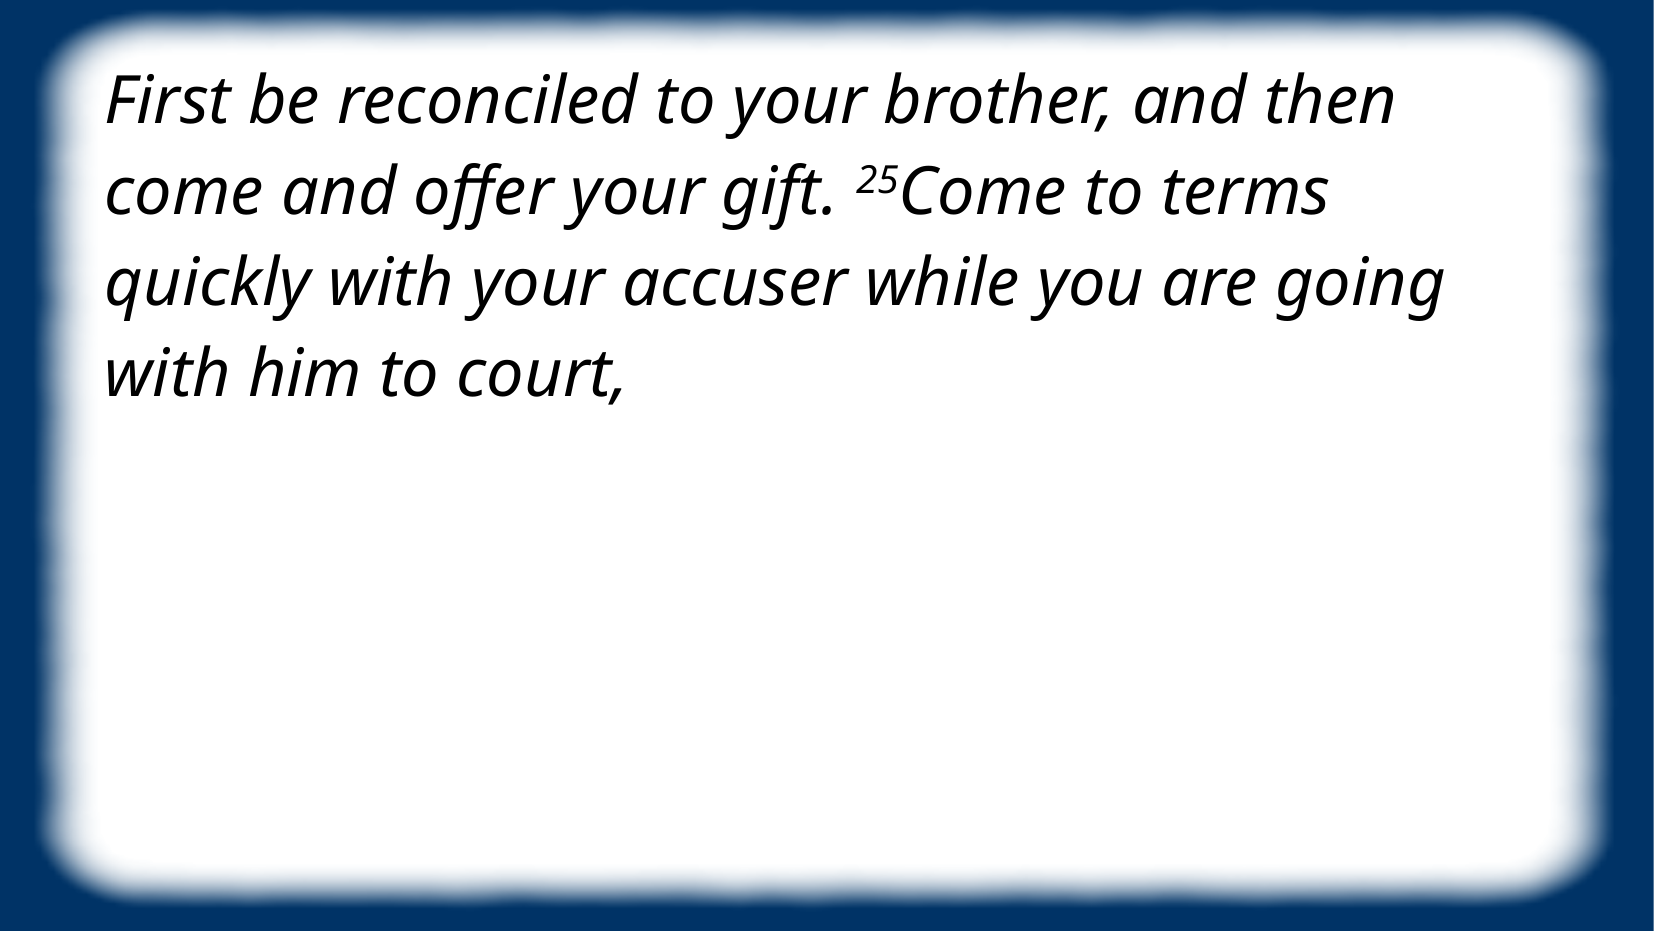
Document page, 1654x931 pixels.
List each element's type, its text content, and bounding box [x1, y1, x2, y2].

picture [0, 0, 1654, 931]
text_box First be reconciled to your brother, and then come and offer your gift. 25Come to terms quickly with your accuser while you are going with him to court, [90, 45, 1561, 415]
